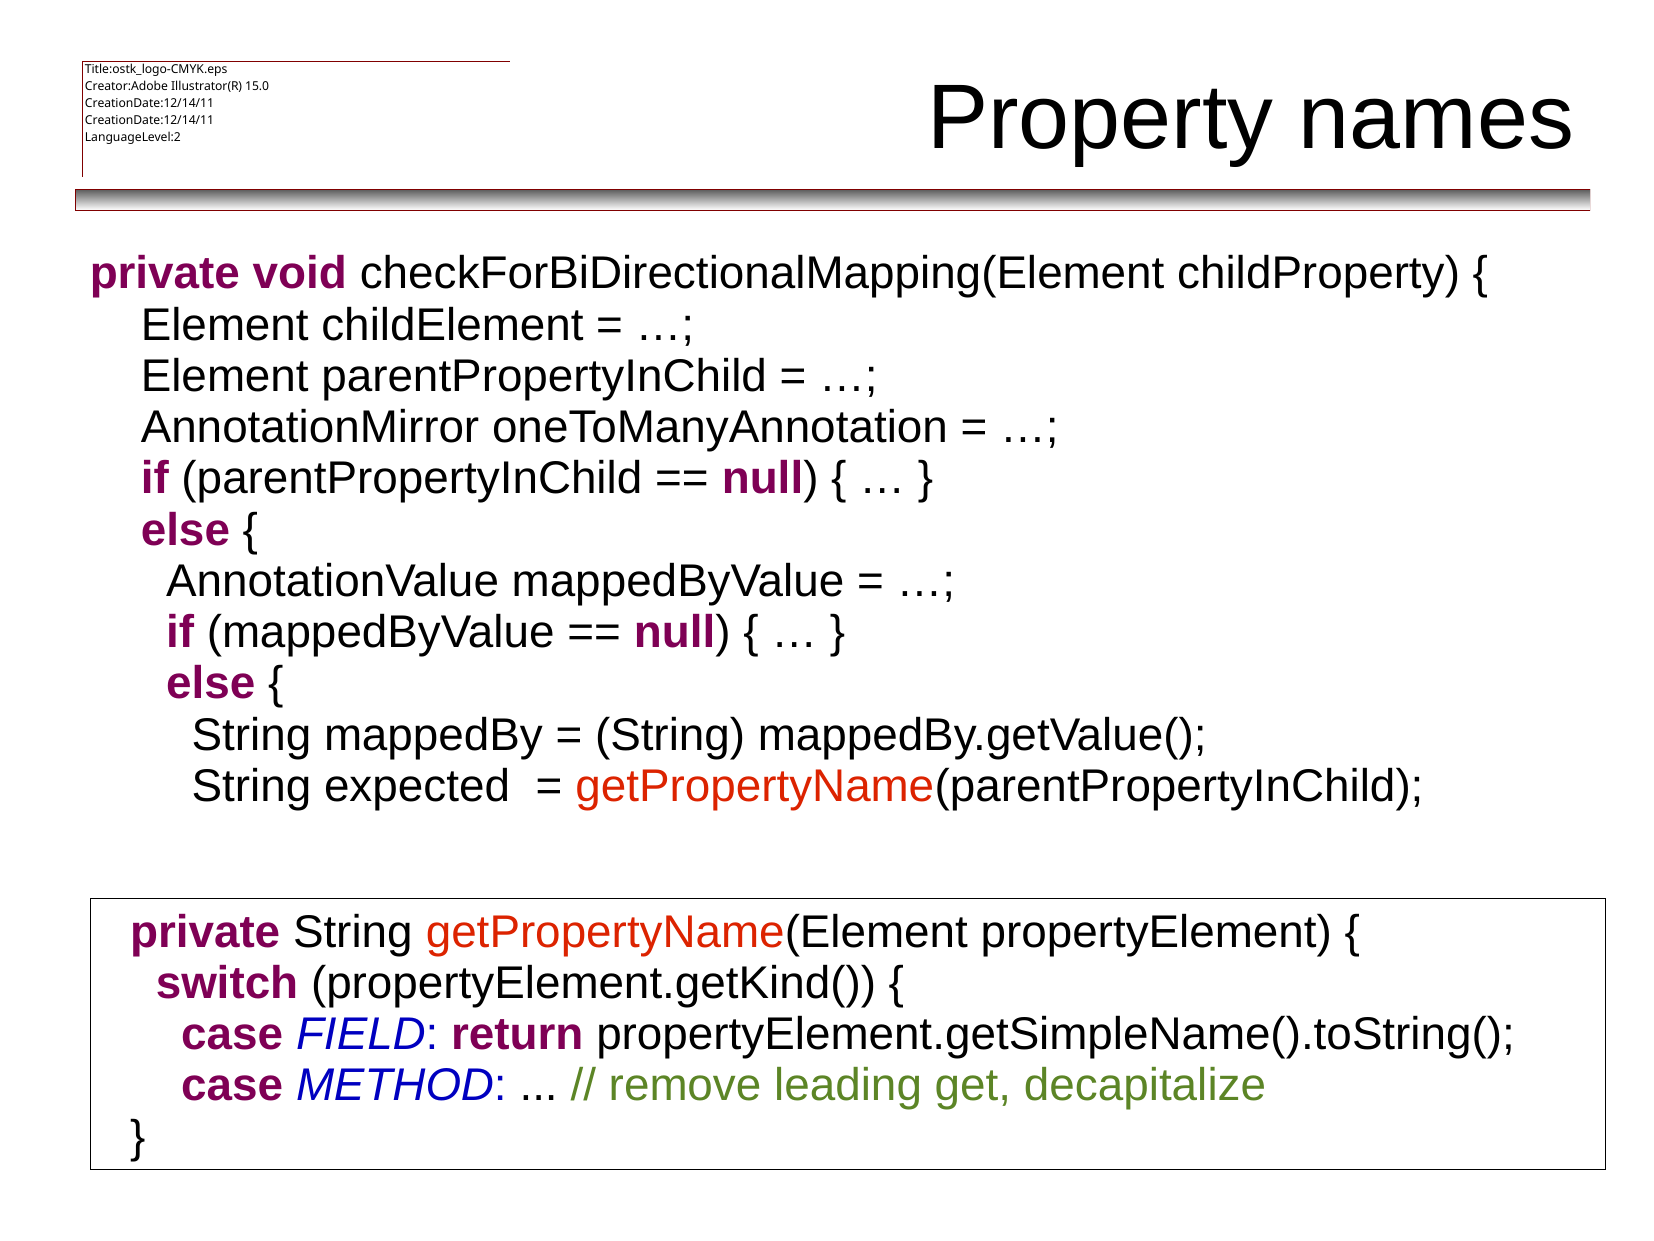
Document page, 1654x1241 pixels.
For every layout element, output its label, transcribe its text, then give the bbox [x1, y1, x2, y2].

text_box private String getPropertyName(Element propertyElement) { switch (propertyElement.getKind()) { case FIELD: return propertyElement.getSimpleName().toString(); case METHOD: ... // remove leading get, decapitalize } [90, 898, 1606, 1170]
title Property names [529, 65, 1576, 169]
text_box private void checkForBiDirectionalMapping(Element childProperty) { Element childElement = …; Element parentPropertyInChild = …; AnnotationMirror oneToManyAnnotation = …; if (parentPropertyInChild == null) { … } else { AnnotationValue mappedByValue = …; if (mappedByValue == null) { … } else { String mappedBy = (String) mappedBy.getValue(); String expected = getPropertyName(parentPropertyInChild); [75, 240, 1591, 819]
